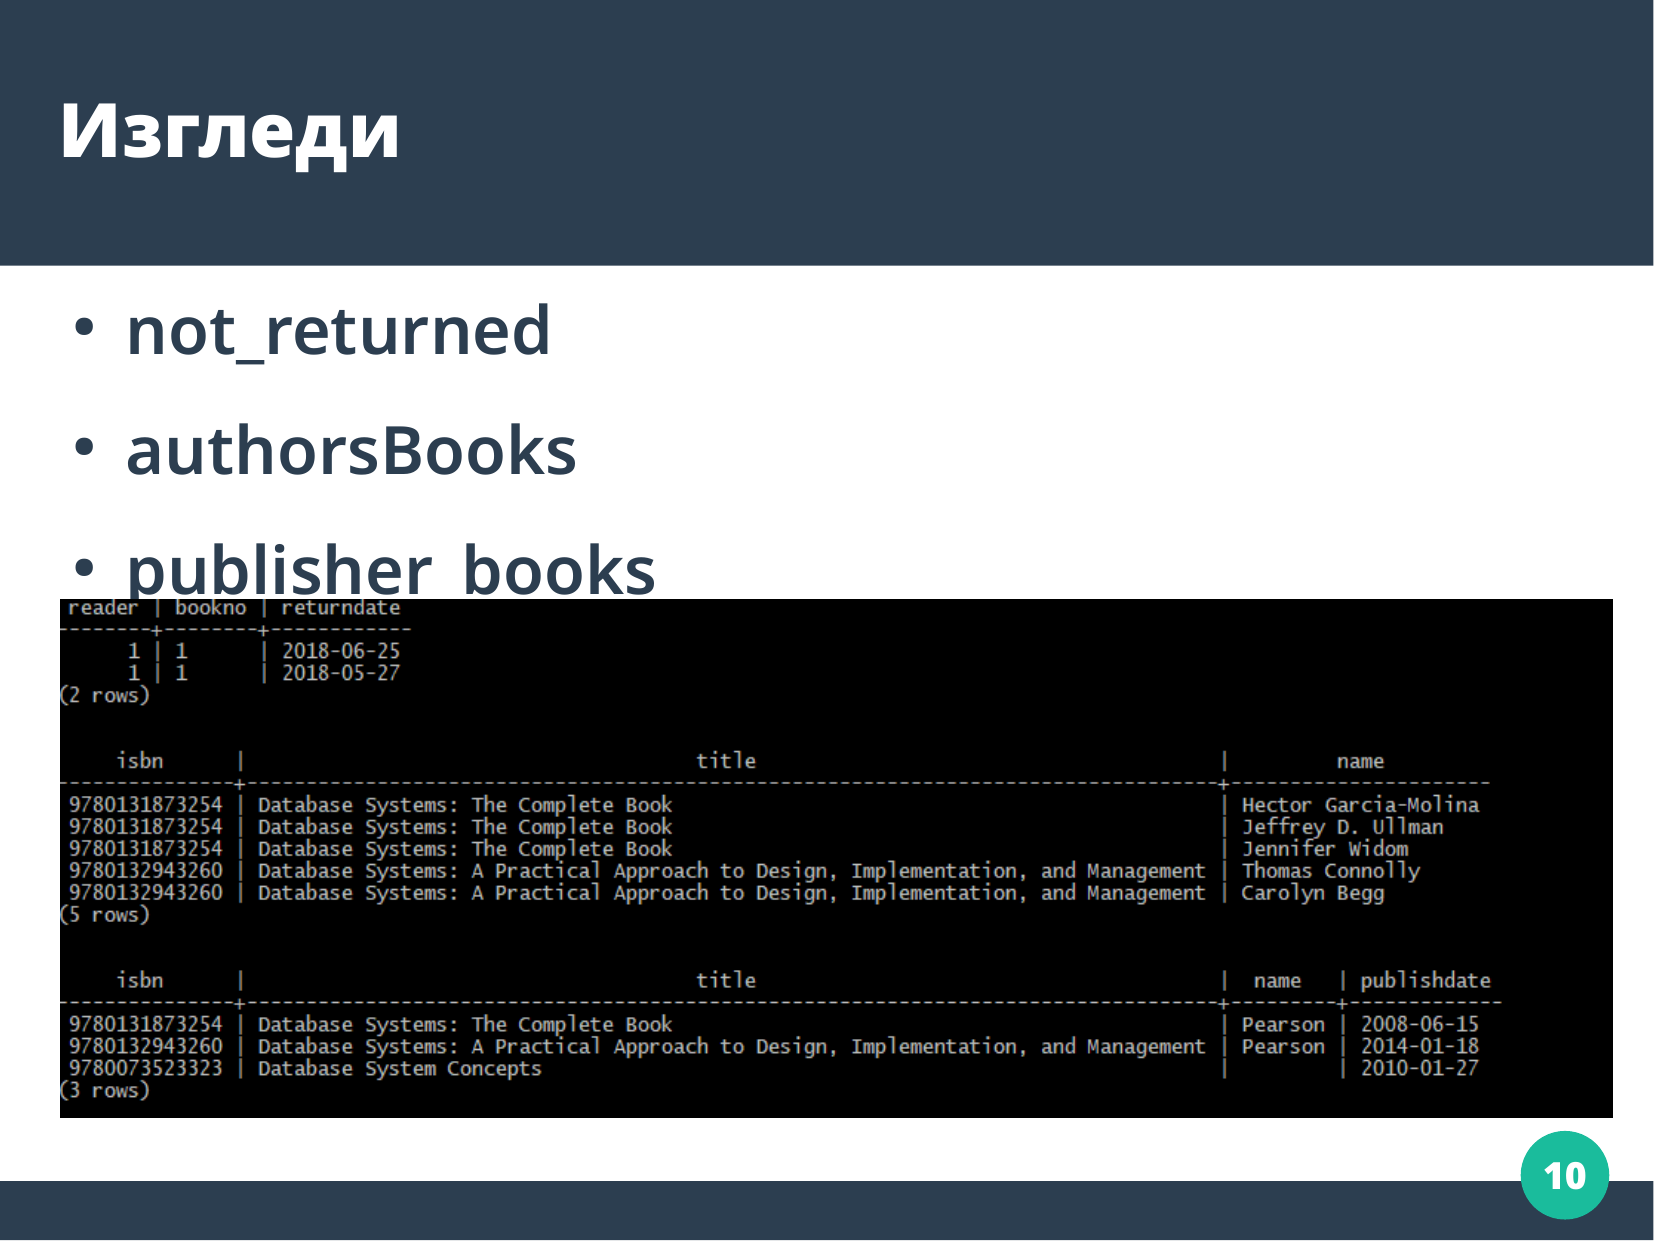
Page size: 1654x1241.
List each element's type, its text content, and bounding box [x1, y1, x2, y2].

title Изгледи [59, 49, 1595, 207]
list not_returned authorsBooks publisher_books [54, 283, 1591, 1111]
picture [60, 599, 1613, 1118]
